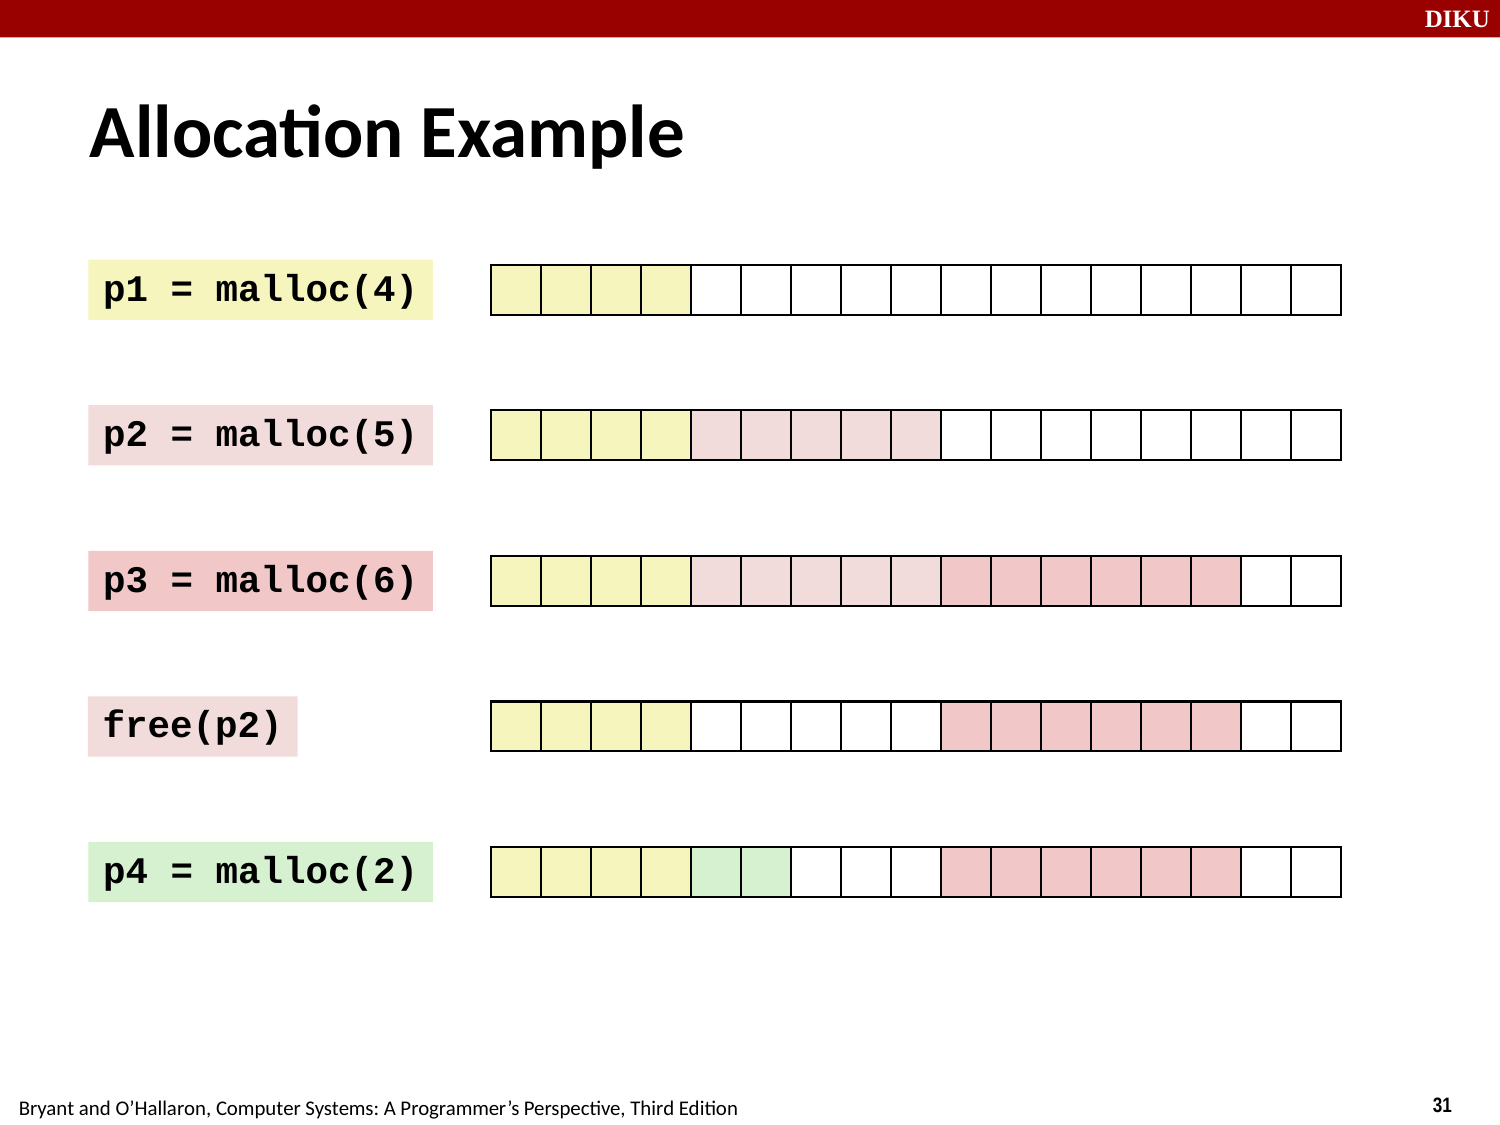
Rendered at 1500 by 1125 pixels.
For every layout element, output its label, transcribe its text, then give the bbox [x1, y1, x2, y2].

text_box Allocation Example [75, 80, 1136, 175]
text_box [490, 701, 1341, 752]
text_box [490, 410, 1341, 461]
text_box [490, 847, 1341, 897]
text_box free(p2) [87, 696, 298, 757]
text_box p4 = malloc(2) [88, 841, 433, 903]
text_box p1 = malloc(4) [88, 259, 433, 320]
text_box [490, 555, 1341, 606]
text_box [490, 264, 1341, 315]
text_box p3 = malloc(6) [88, 550, 433, 612]
text_box p2 = malloc(5) [88, 405, 433, 466]
